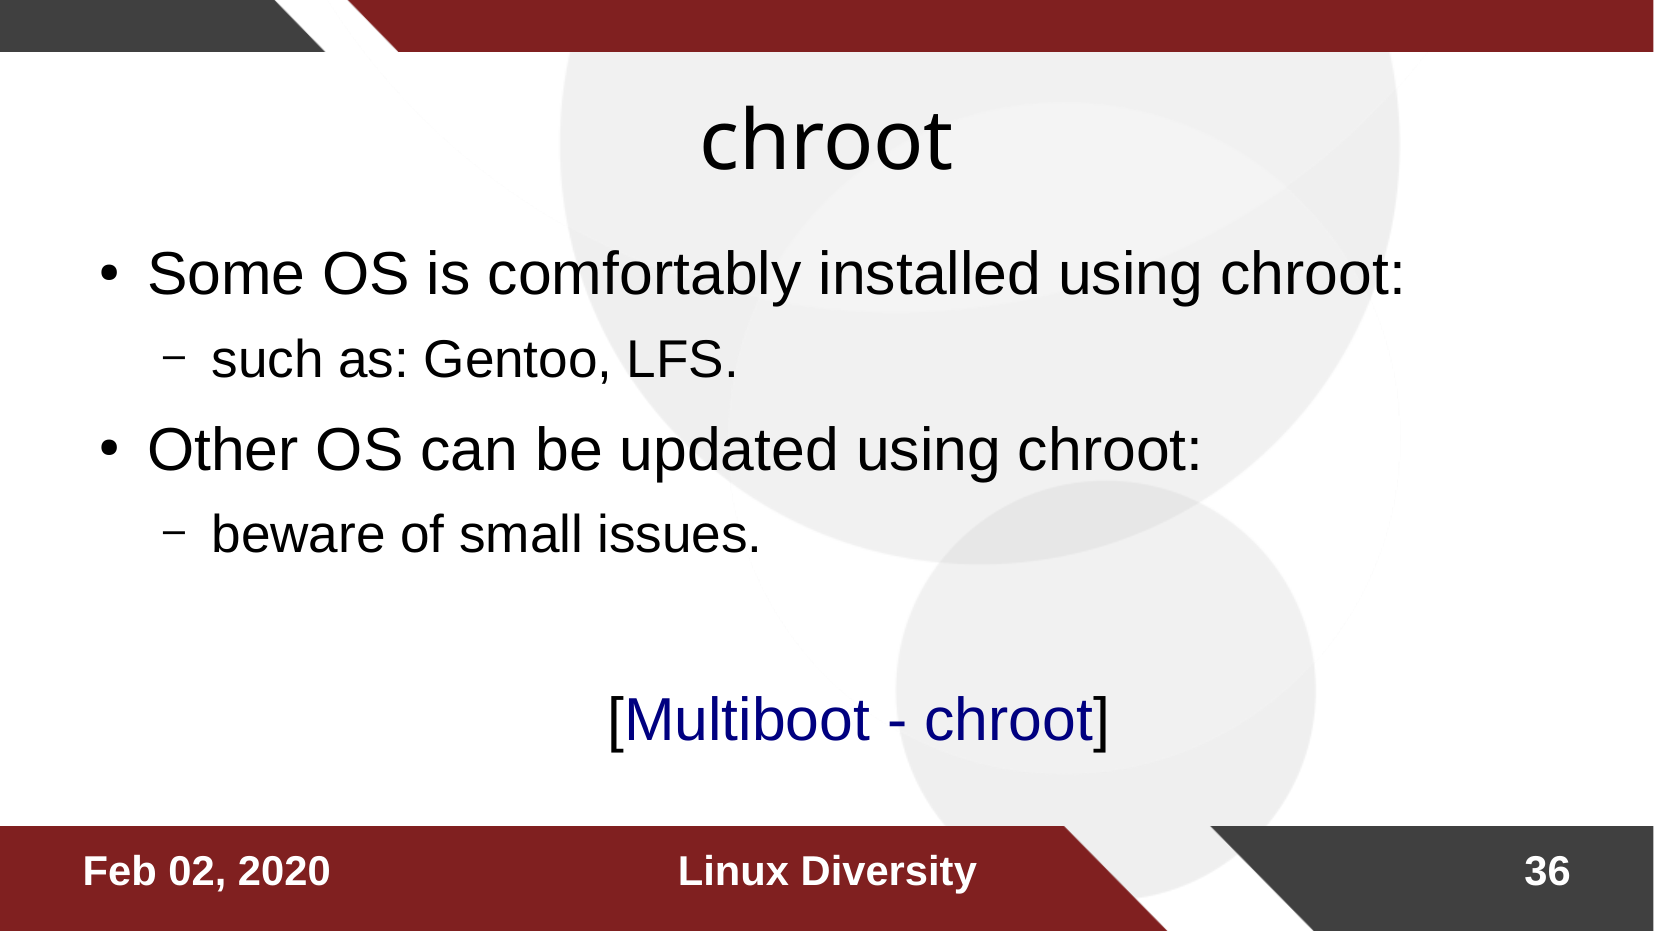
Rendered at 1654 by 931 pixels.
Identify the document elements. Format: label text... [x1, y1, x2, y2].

picture [0, 826, 1654, 931]
list Some OS is comfortably installed using chroot: such as: Gentoo, LFS. Other OS can be updated using chroot: beware of small issues. [Multiboot - chroot] [82, 239, 1571, 757]
title chroot [82, 59, 1571, 216]
picture [0, 0, 1654, 52]
